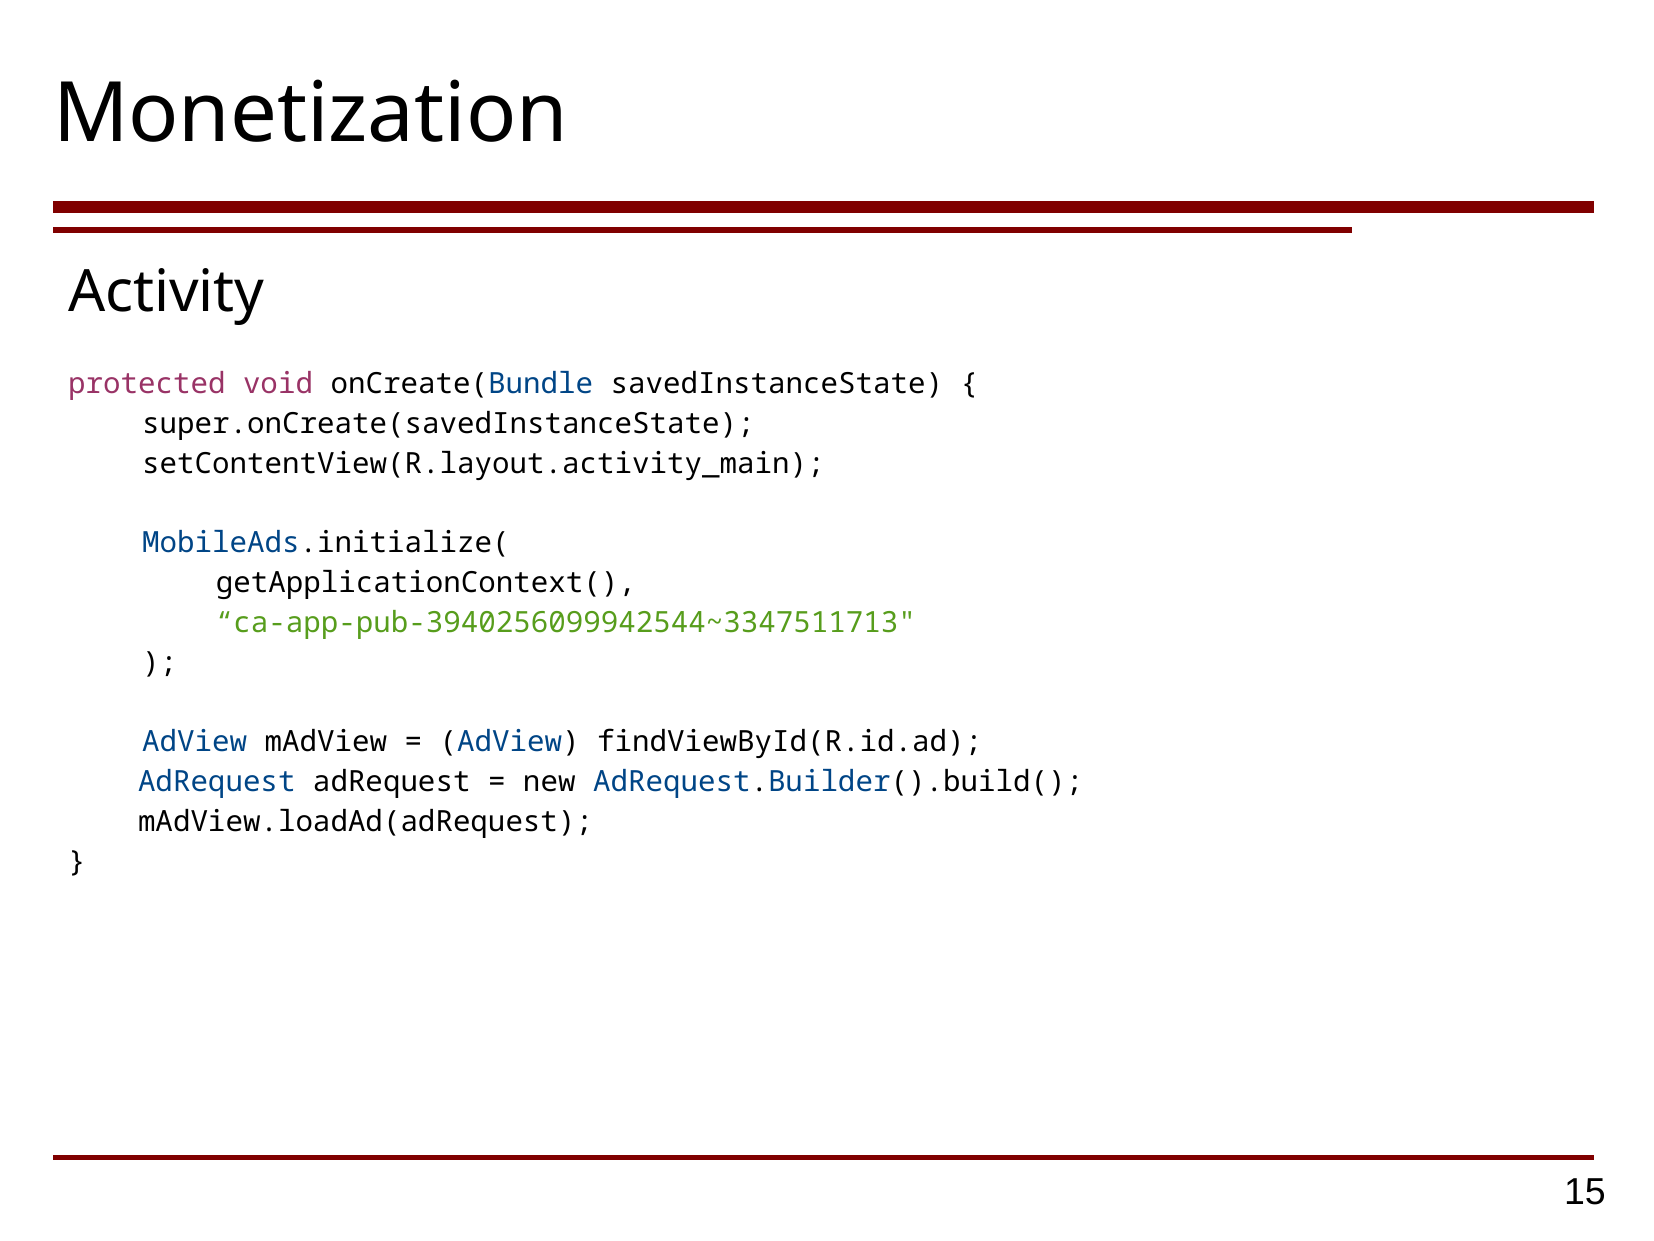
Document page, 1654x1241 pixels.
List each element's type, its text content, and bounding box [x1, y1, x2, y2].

text_box Activity protected void onCreate(Bundle savedInstanceState) { super.onCreate(savedInstanceState); setContentView(R.layout.activity_main); MobileAds.initialize( getApplicationContext(), “ca-app-pub-3940256099942544~3347511713" ); AdView mAdView = (AdView) findViewById(R.id.ad); AdRequest adRequest = new AdRequest.Builder().build(); mAdView.loadAd(adRequest); } [53, 242, 1595, 1135]
text_box <number> [35, 1163, 1654, 1221]
subtitle Monetization [53, 48, 1542, 172]
